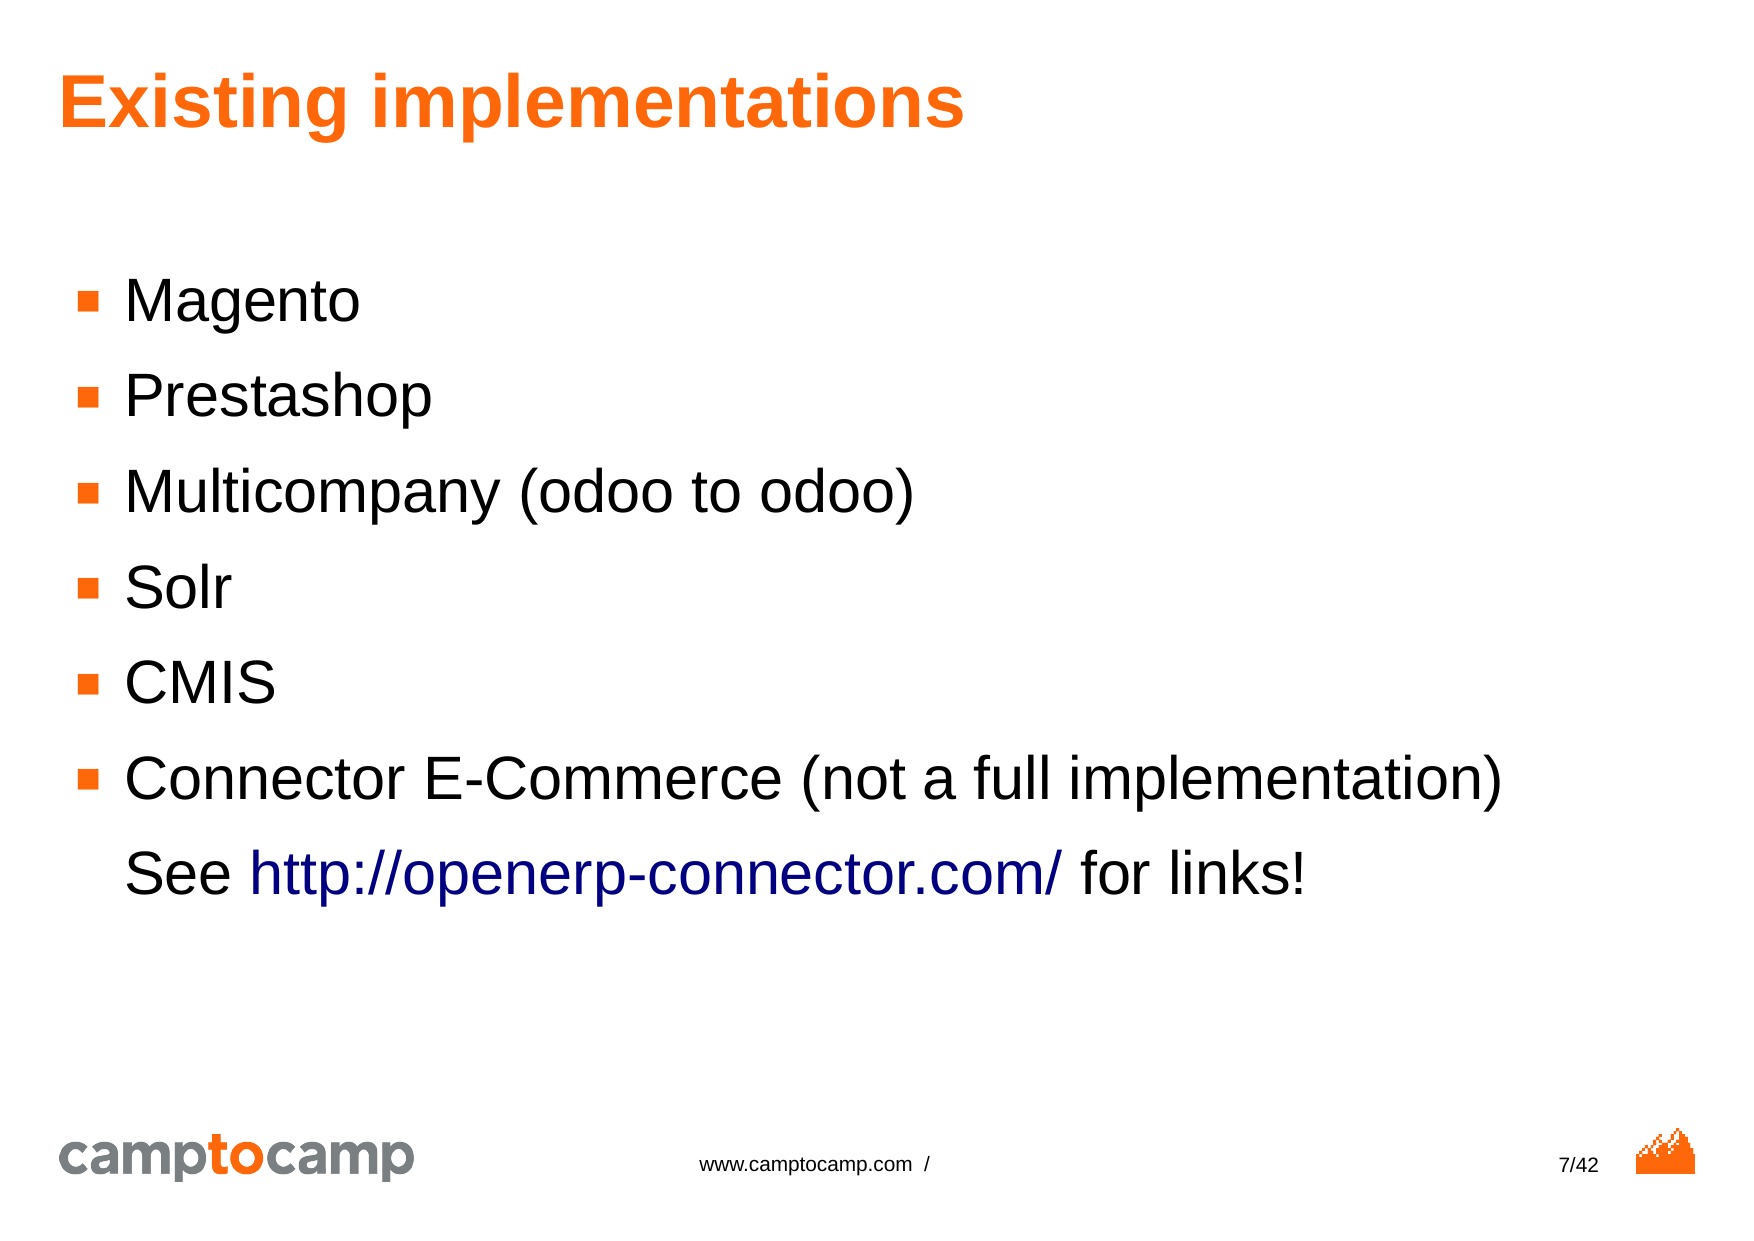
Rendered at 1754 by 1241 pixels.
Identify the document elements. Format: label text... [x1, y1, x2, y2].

picture [59, 1134, 414, 1182]
title Existing implementations [59, 59, 1695, 247]
picture [1636, 1128, 1695, 1174]
list Magento Prestashop Multicompany (odoo to odoo) Solr CMIS Connector E-Commerce (not a full implementation) See http://openerp-connector.com/ for links! [59, 265, 1696, 917]
